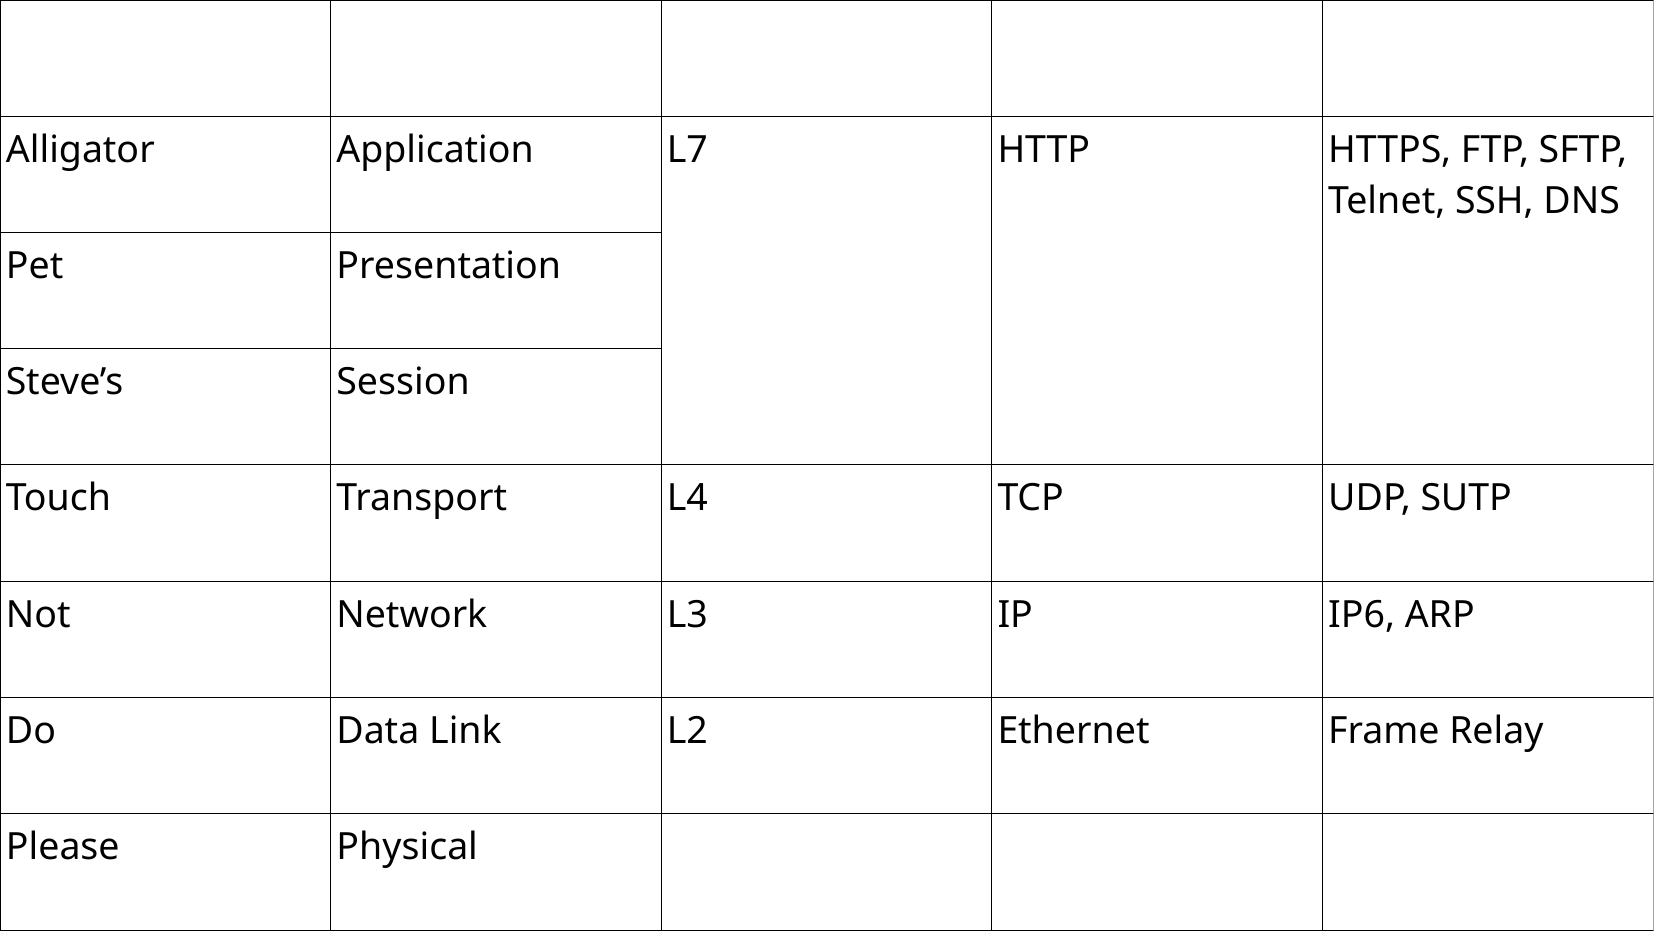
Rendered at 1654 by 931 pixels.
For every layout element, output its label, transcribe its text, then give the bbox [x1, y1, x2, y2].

table_cell [1323, 814, 1653, 930]
table_header [331, 1, 661, 116]
table_cell TCP [992, 465, 1322, 581]
table_cell L3 [662, 582, 991, 697]
table_cell IP [992, 582, 1322, 697]
table_cell L7 [662, 117, 991, 464]
table_cell Pet [1, 233, 330, 348]
table_cell HTTPS, FTP, SFTP, Telnet, SSH, DNS [1323, 117, 1653, 464]
table_cell Data Link [331, 698, 661, 813]
table_cell Ethernet [992, 698, 1322, 813]
table_header [1, 1, 330, 116]
table_cell Physical [331, 814, 661, 930]
table_cell UDP, SUTP [1323, 465, 1653, 581]
table_header [662, 1, 991, 116]
table_cell L4 [662, 465, 991, 581]
table_cell Application [331, 117, 661, 232]
table_cell Presentation [331, 233, 661, 348]
table_cell Touch [1, 465, 330, 581]
table_cell IP6, ARP [1323, 582, 1653, 697]
table_cell Transport [331, 465, 661, 581]
table_cell HTTP [992, 117, 1322, 464]
table_cell Network [331, 582, 661, 697]
table_cell Alligator [1, 117, 330, 232]
table_cell Do [1, 698, 330, 813]
table_header [992, 1, 1322, 116]
table_cell Session [331, 349, 661, 464]
table_cell [992, 814, 1322, 930]
table_cell Frame Relay [1323, 698, 1653, 813]
table_cell [662, 814, 991, 930]
table_header [1323, 1, 1653, 116]
table_cell Not [1, 582, 330, 697]
table_cell Steve’s [1, 349, 330, 464]
table_cell L2 [662, 698, 991, 813]
table_cell Please [1, 814, 330, 930]
